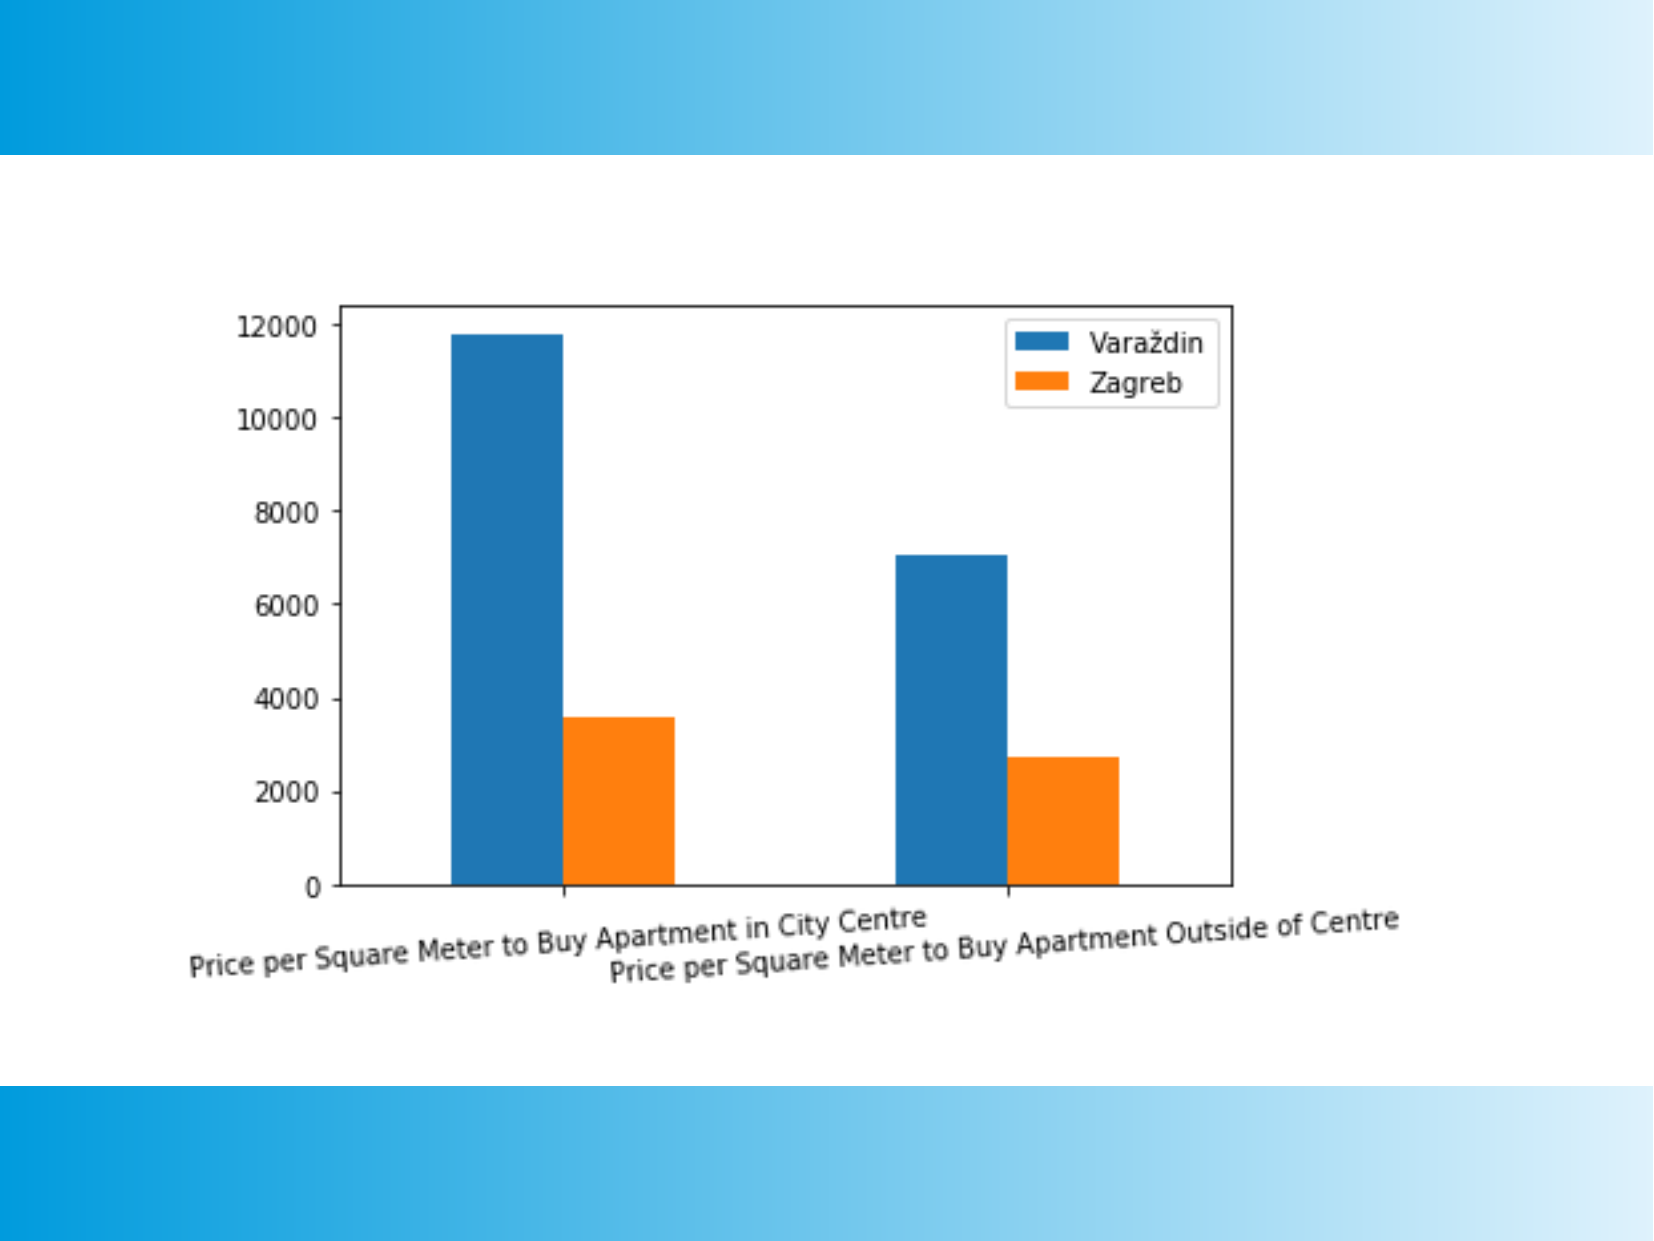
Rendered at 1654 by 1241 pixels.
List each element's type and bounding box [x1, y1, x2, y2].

picture [170, 290, 1426, 1006]
